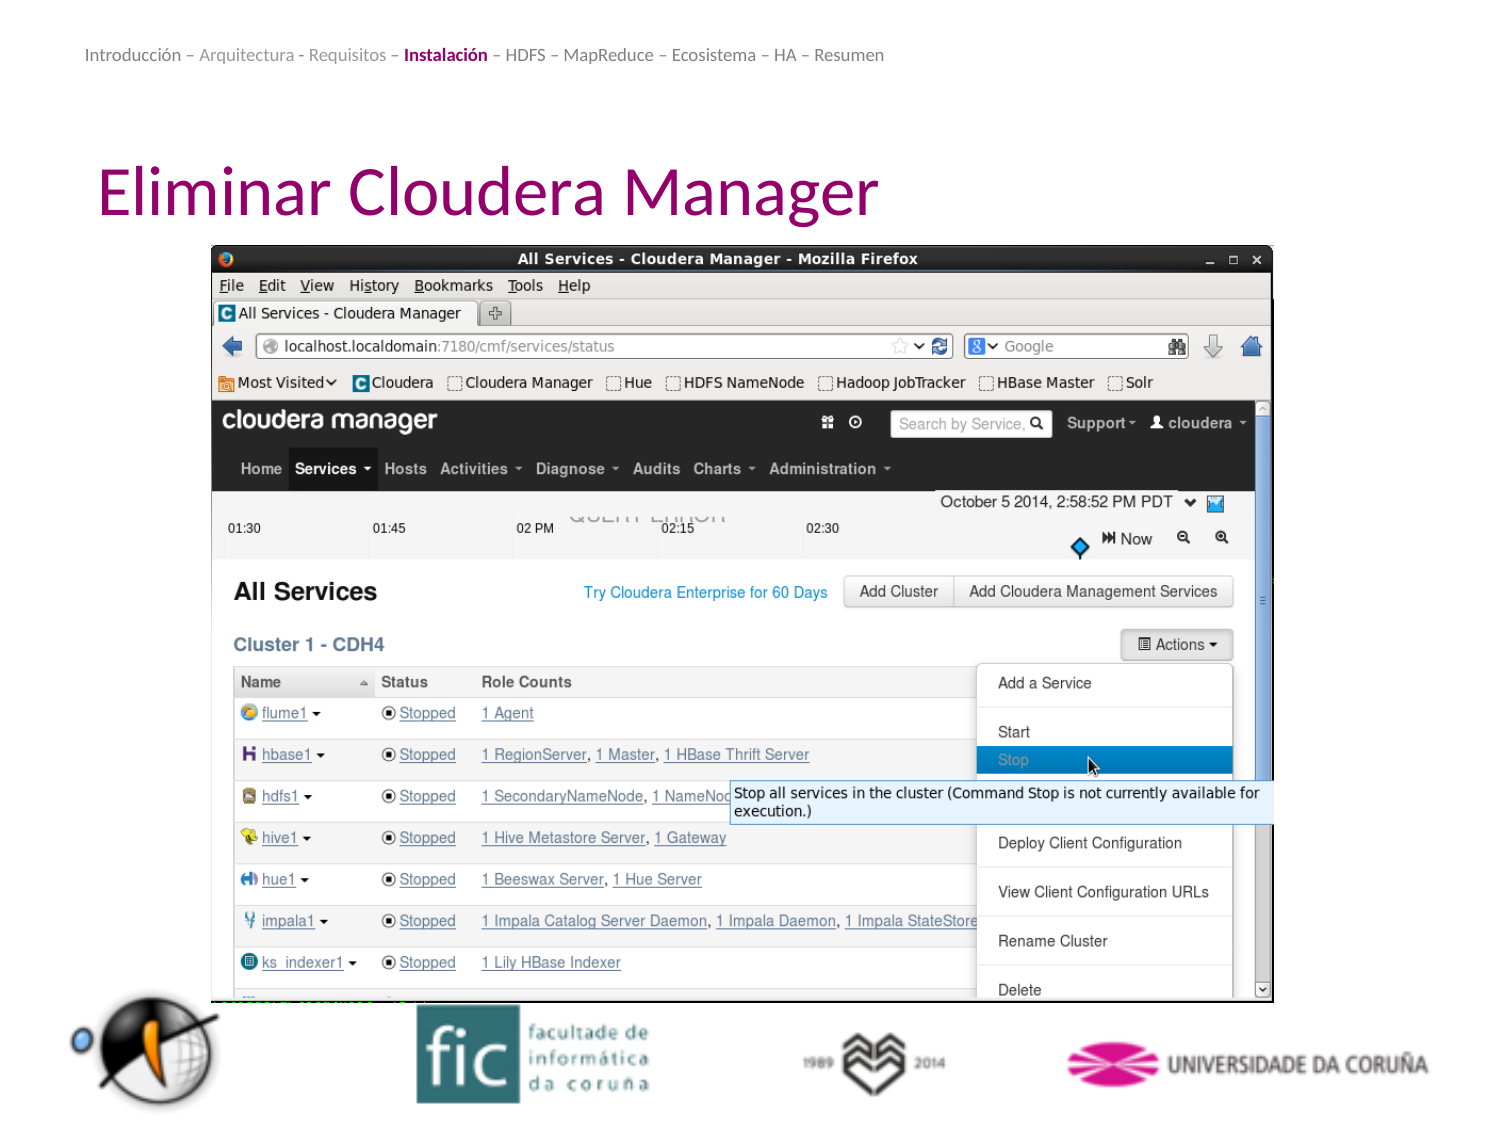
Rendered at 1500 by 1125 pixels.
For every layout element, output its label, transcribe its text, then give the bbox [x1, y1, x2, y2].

title Eliminar Cloudera Manager [82, 93, 1432, 282]
picture [0, 0, 1500, 1125]
text_box Introducción – Arquitectura - Requisitos – Instalación – HDFS – MapReduce – Ecosistema – HA – Resumen [70, 35, 1429, 73]
